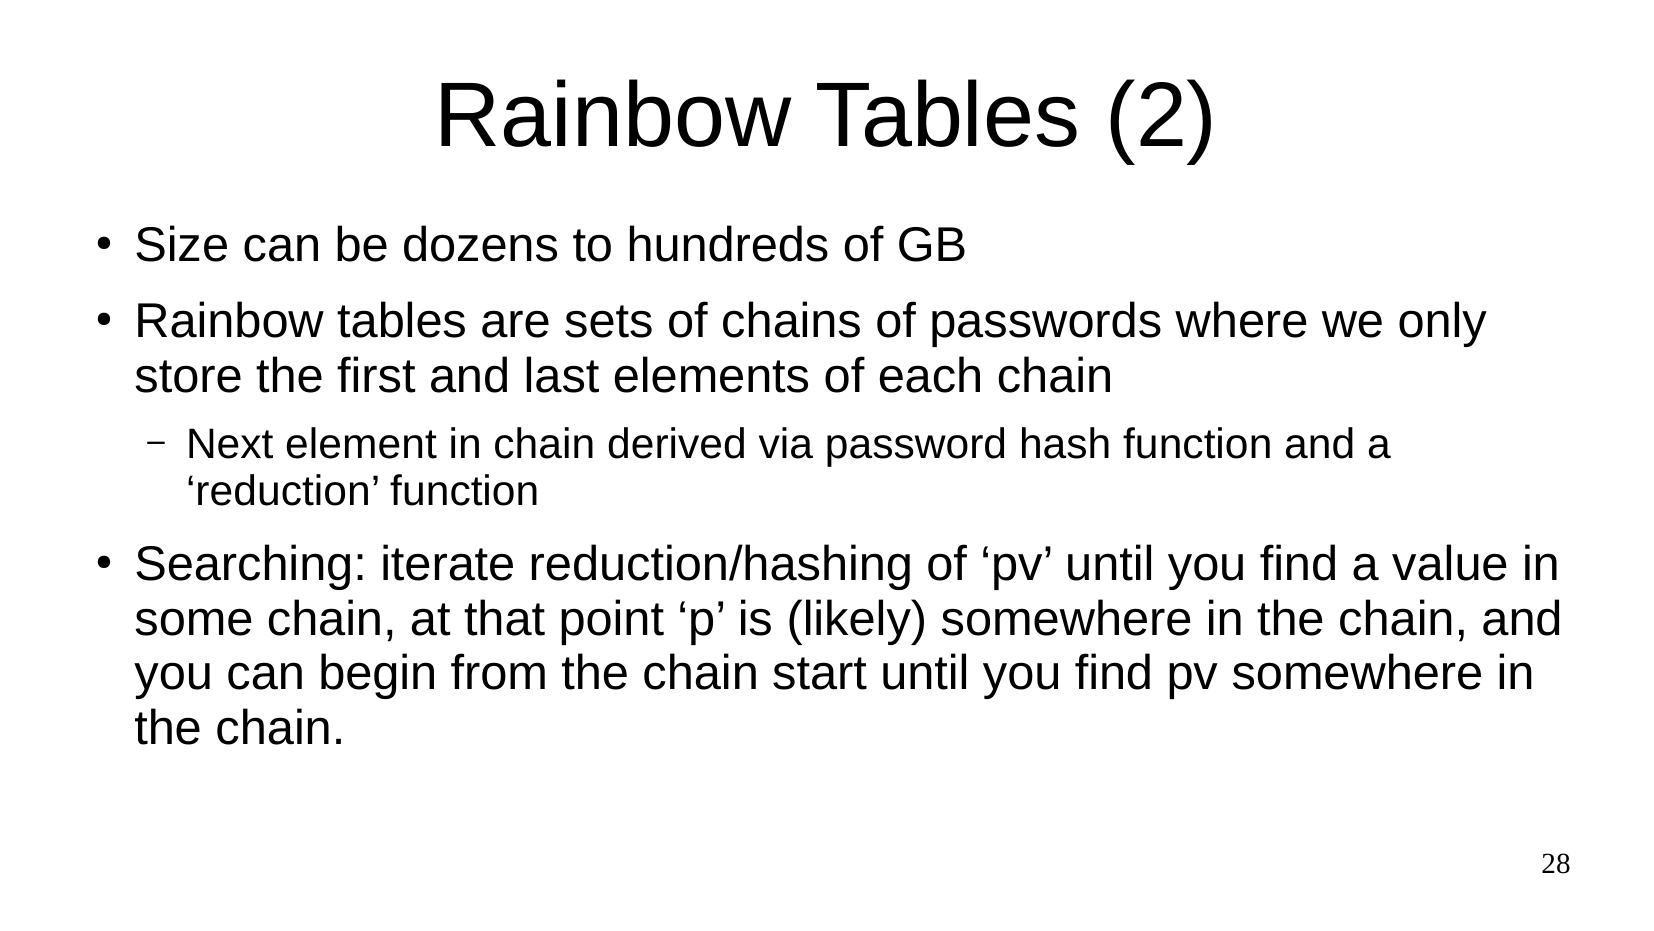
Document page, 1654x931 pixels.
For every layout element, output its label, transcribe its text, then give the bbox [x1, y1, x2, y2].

title Rainbow Tables (2) [82, 37, 1571, 193]
list Size can be dozens to hundreds of GB Rainbow tables are sets of chains of passwords where we only store the first and last elements of each chain Next element in chain derived via password hash function and a ‘reduction’ function Searching: iterate reduction/hashing of ‘pv’ until you find a value in some chain, at that point ‘p’ is (likely) somewhere in the chain, and you can begin from the chain start until you find pv somewhere in the chain. [82, 217, 1571, 758]
